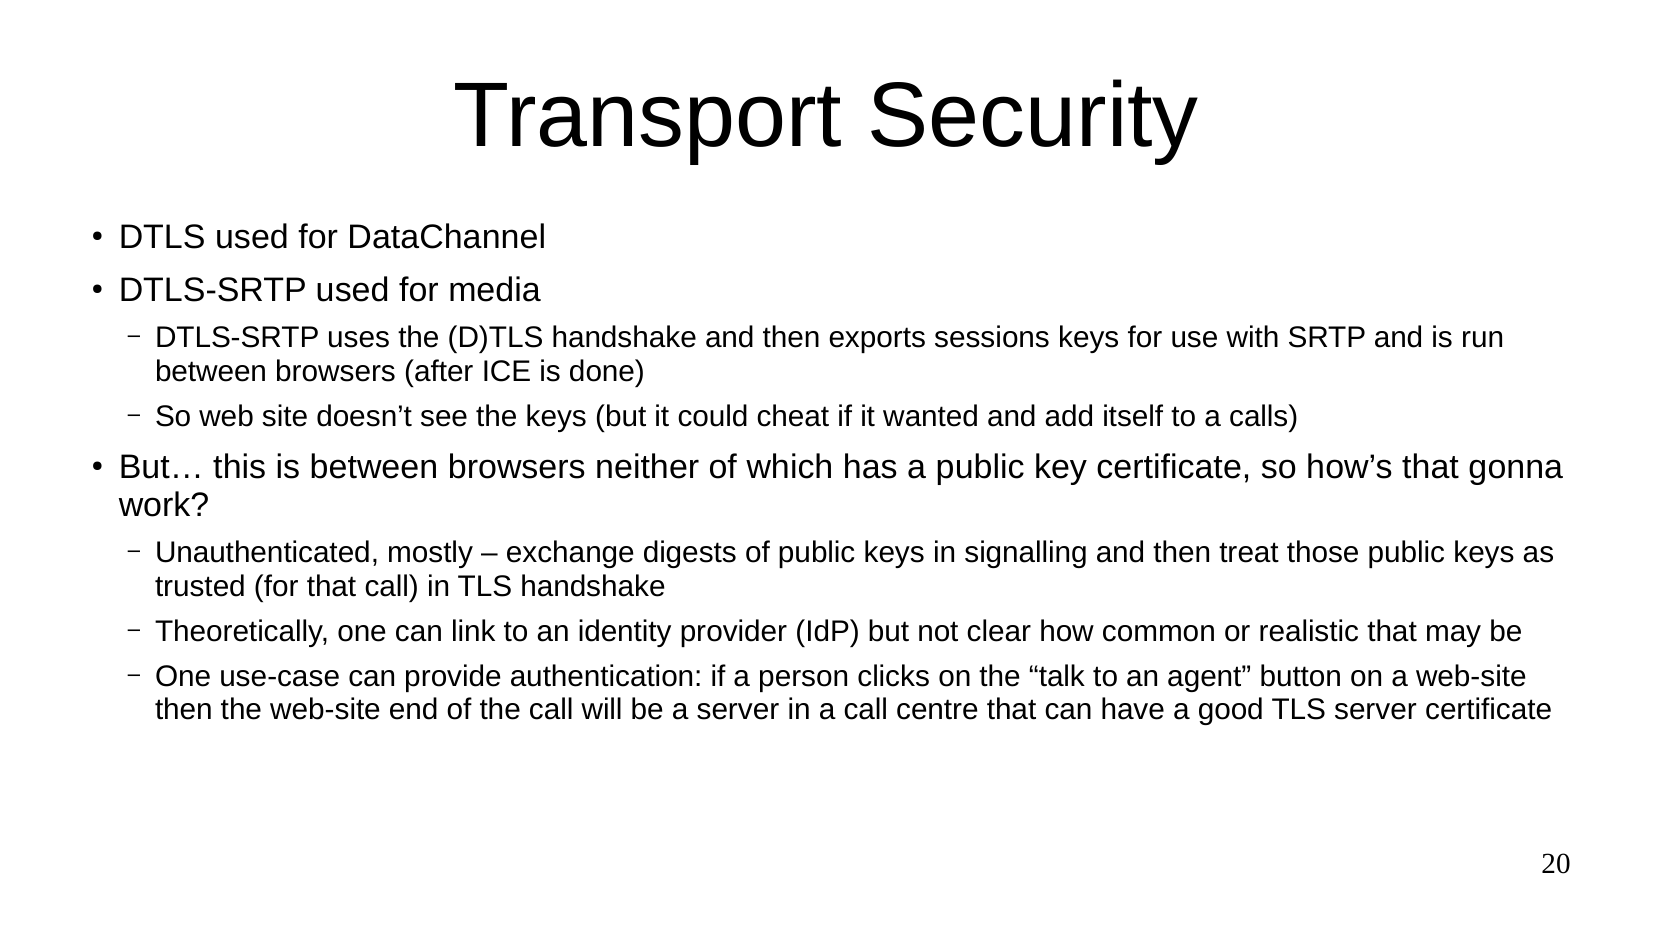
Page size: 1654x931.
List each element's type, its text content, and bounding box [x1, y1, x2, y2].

list DTLS used for DataChannel DTLS-SRTP used for media DTLS-SRTP uses the (D)TLS handshake and then exports sessions keys for use with SRTP and is run between browsers (after ICE is done) So web site doesn’t see the keys (but it could cheat if it wanted and add itself to a calls) But… this is between browsers neither of which has a public key certificate, so how’s that gonna work? Unauthenticated, mostly – exchange digests of public keys in signalling and then treat those public keys as trusted (for that call) in TLS handshake Theoretically, one can link to an identity provider (IdP) but not clear how common or realistic that may be One use-case can provide authentication: if a person clicks on the “talk to an agent” button on a web-site then the web-site end of the call will be a server in a call centre that can have a good TLS server certificate [82, 217, 1571, 758]
title Transport Security [82, 37, 1571, 193]
